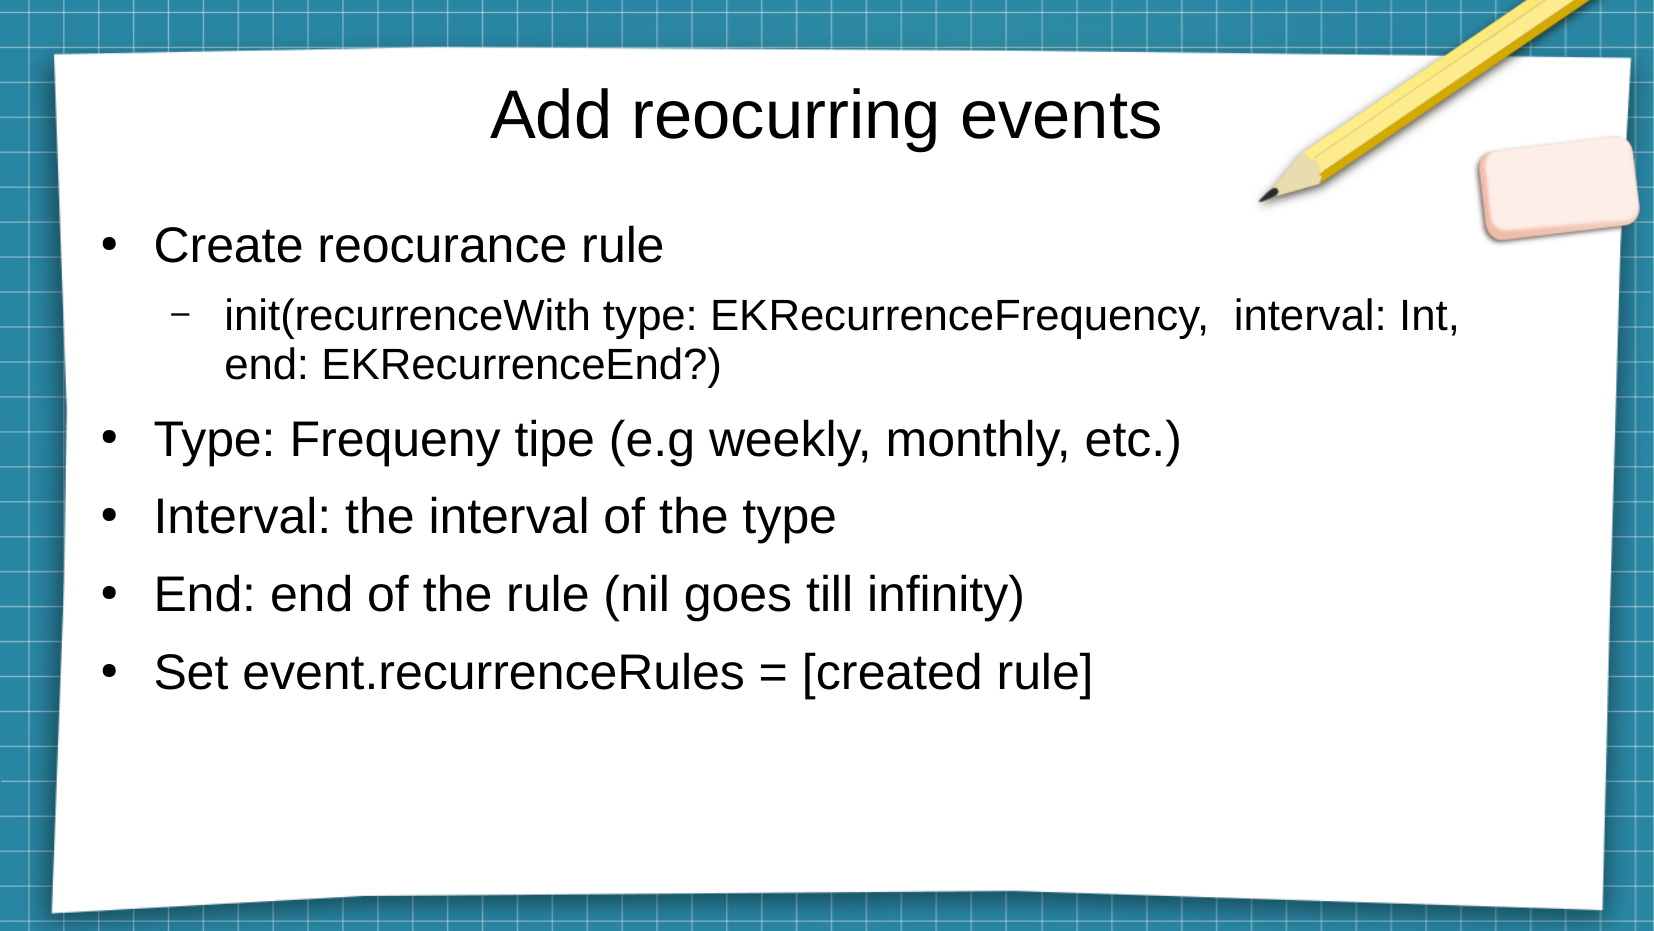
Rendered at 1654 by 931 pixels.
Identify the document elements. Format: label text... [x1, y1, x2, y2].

list Create reocurance rule init(recurrenceWith type: EKRecurrenceFrequency, interval: Int, end: EKRecurrenceEnd?) Type: Frequeny tipe (e.g weekly, monthly, etc.) Interval: the interval of the type End: end of the rule (nil goes till infinity) Set event.recurrenceRules = [created rule] [82, 217, 1571, 758]
picture [0, 0, 1654, 931]
title Add reocurring events [82, 37, 1571, 193]
